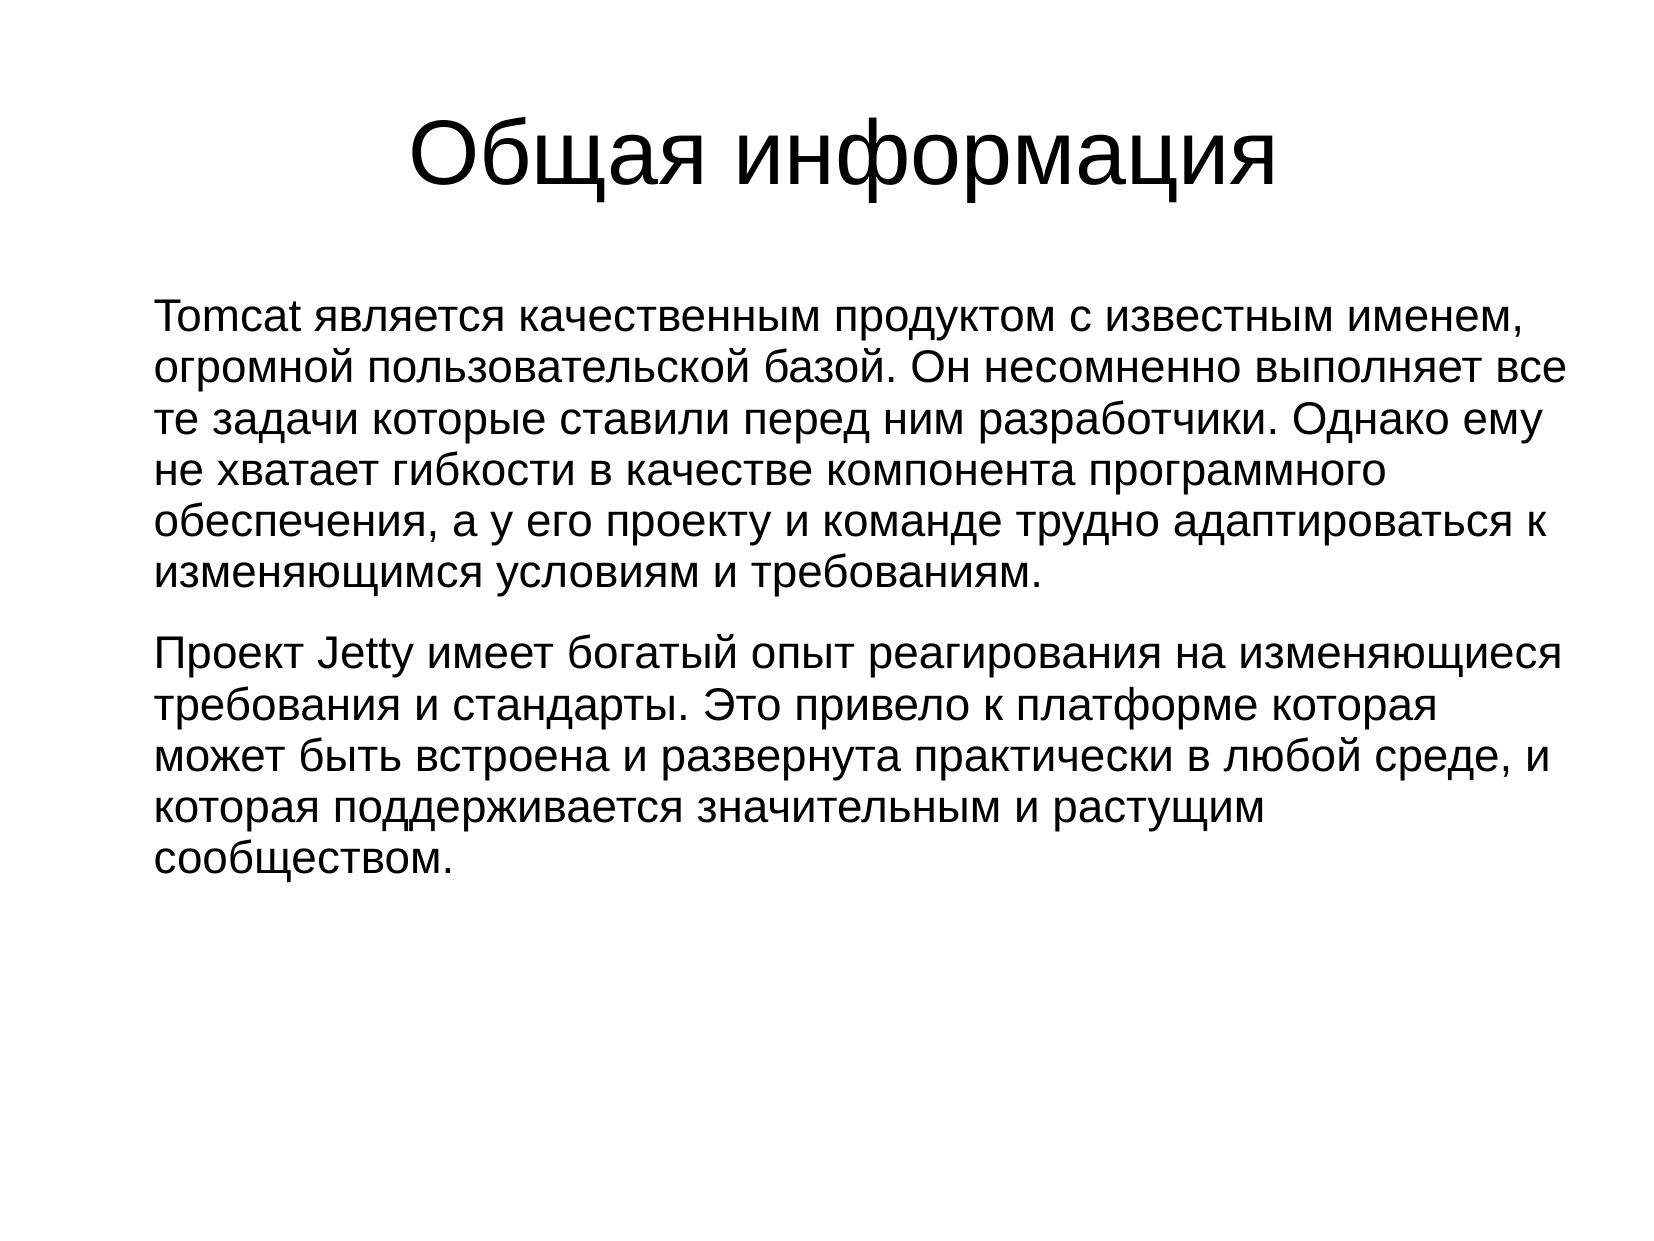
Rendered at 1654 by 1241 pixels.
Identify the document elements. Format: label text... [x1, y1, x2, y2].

title Общая информация [82, 49, 1571, 257]
list Tomcat является качественным продуктом с известным именем, огромной пользовательской базой. Он несомненно выполняет все те задачи которые ставили перед ним разработчики. Однако ему не хватает гибкости в качестве компонента программного обеспечения, а у его проекту и команде трудно адаптироваться к изменяющимся условиям и требованиям. Проект Jetty имеет богатый опыт реагирования на изменяющиеся требования и стандарты. Это привело к платформе которая может быть встроена и развернута практически в любой среде, и которая поддерживается значительным и растущим сообществом. [82, 290, 1571, 1010]
